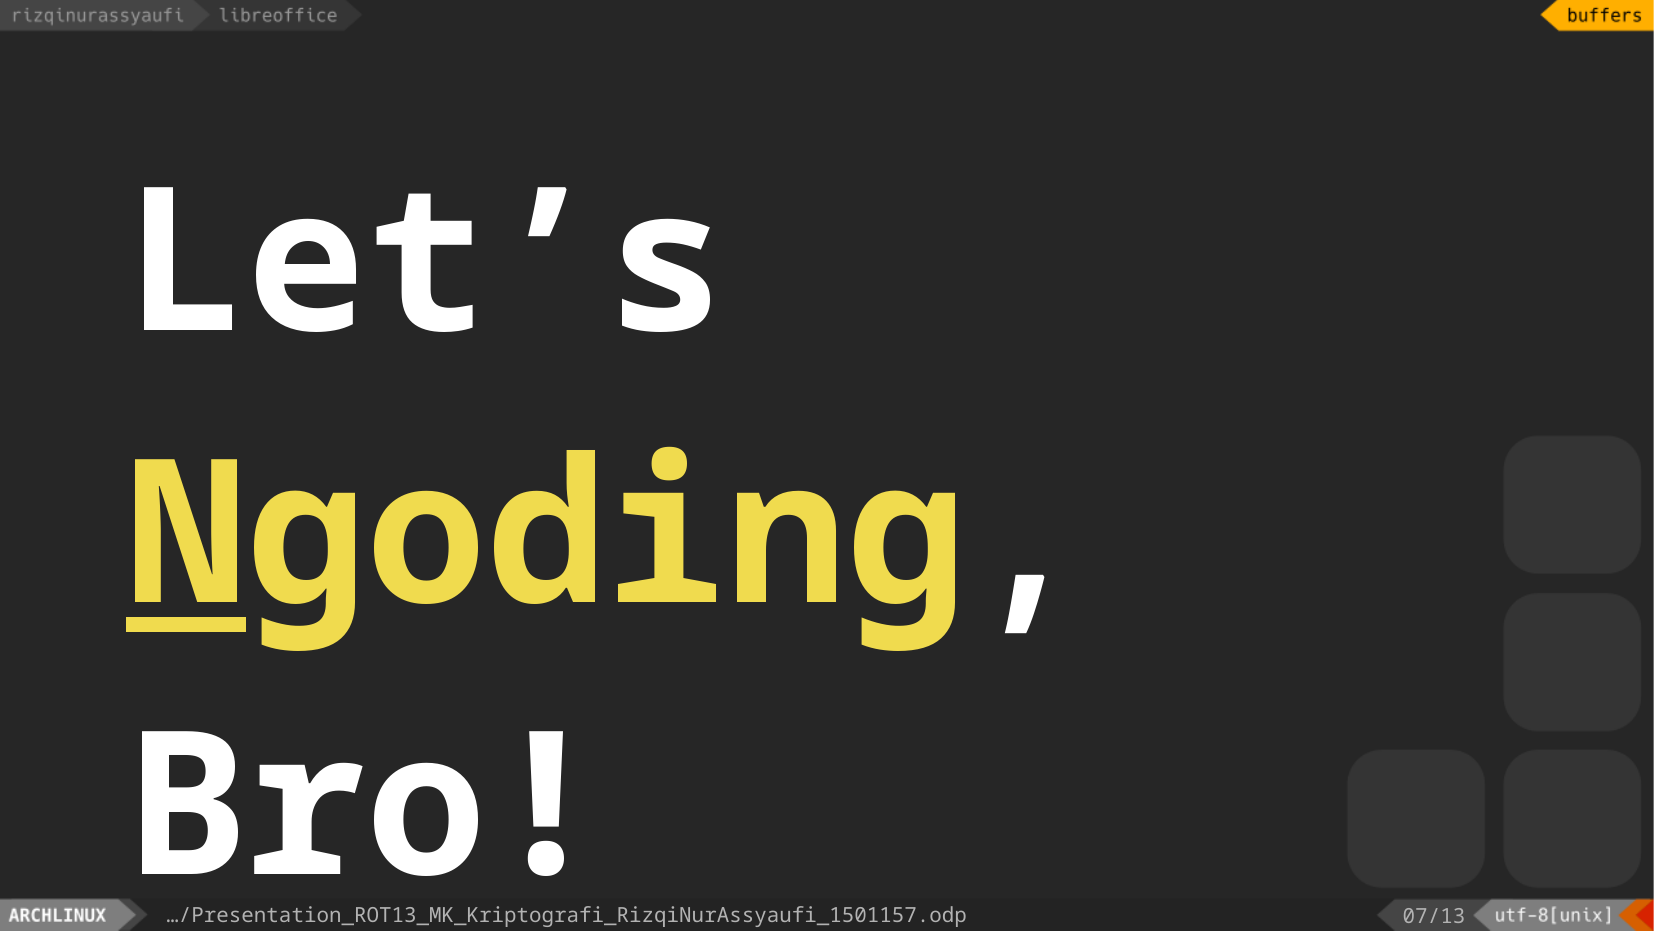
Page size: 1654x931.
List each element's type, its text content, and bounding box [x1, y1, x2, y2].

text_box Let’s Ngoding, Bro! [111, 108, 1397, 822]
picture [0, 0, 1654, 931]
text_box …/Presentation_ROT13_MK_Kriptografi_RizqiNurAssyaufi_1501157.odp [151, 895, 982, 931]
text_box 07/13 [1387, 895, 1480, 931]
